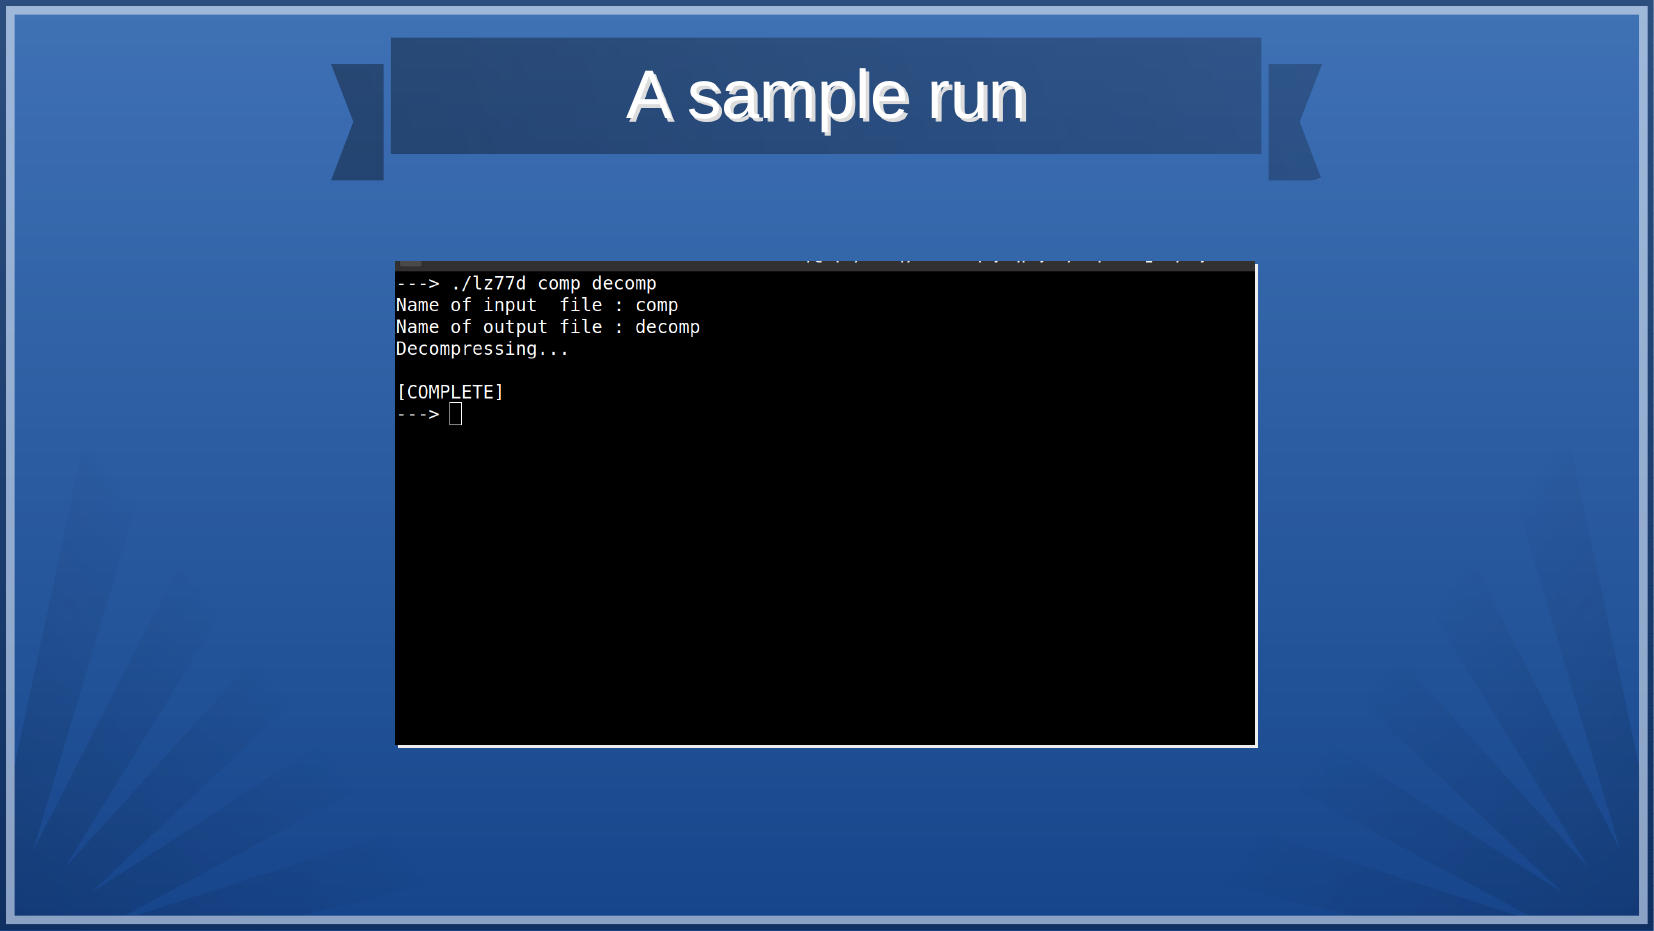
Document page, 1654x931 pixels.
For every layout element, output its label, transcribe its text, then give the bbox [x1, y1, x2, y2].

title A sample run [389, 35, 1264, 154]
picture [395, 261, 1255, 745]
